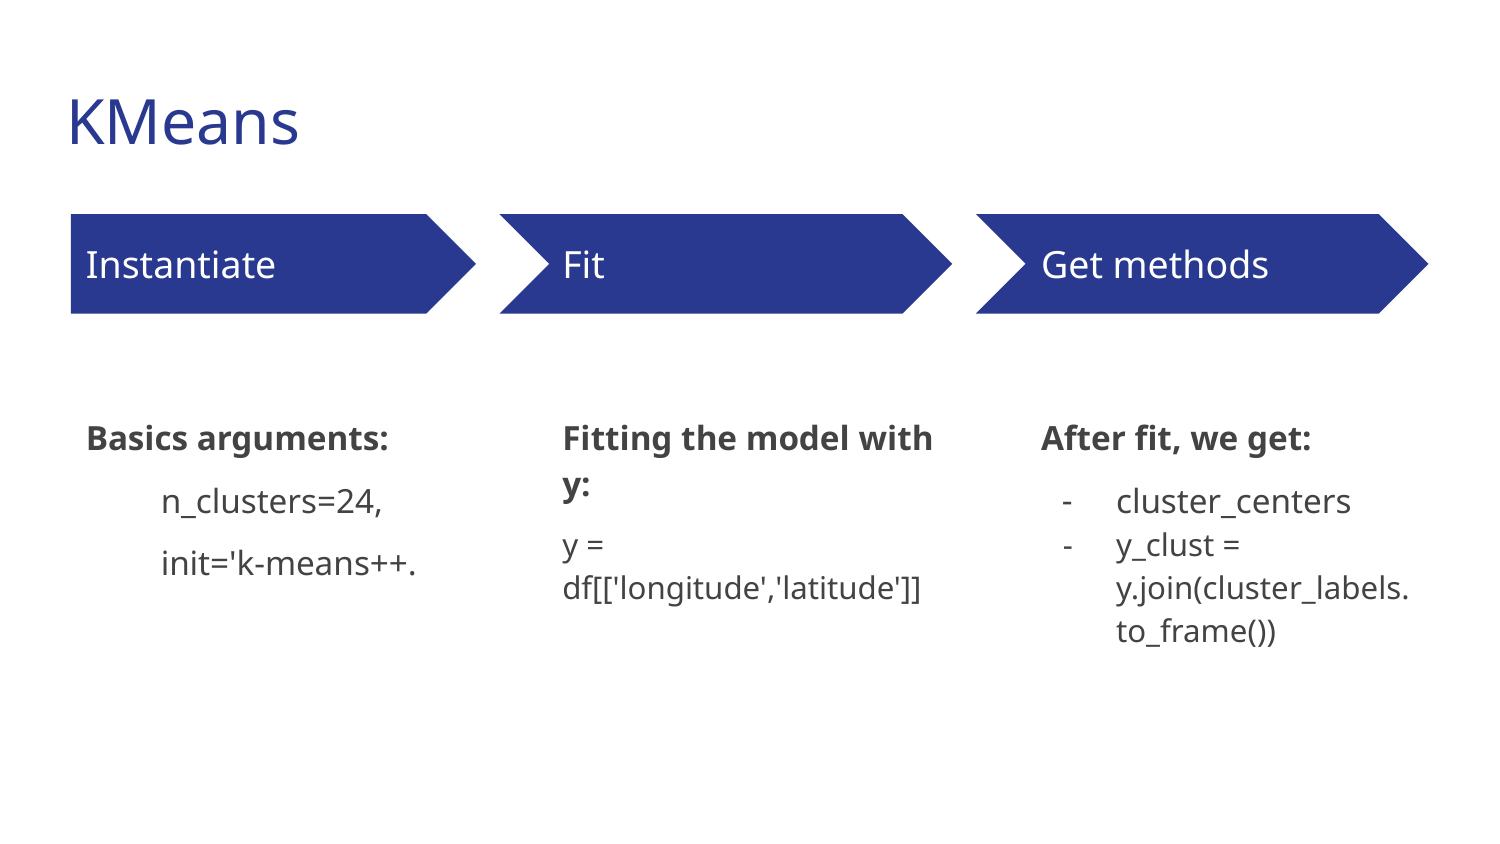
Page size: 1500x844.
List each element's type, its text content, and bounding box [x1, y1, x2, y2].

list Get methods [1025, 238, 1397, 290]
list Basics arguments: n_clusters=24, init='k-means++. [70, 339, 477, 775]
text_box [975, 214, 1429, 314]
list After fit, we get: cluster_centers y_clust = y.join(cluster_labels.to_frame()) [1025, 339, 1432, 775]
list Fit [547, 238, 918, 290]
text_box [70, 214, 476, 314]
text_box [499, 214, 953, 314]
list Instantiate [70, 238, 442, 290]
list Fitting the model with y: y = df[['longitude','latitude']] [547, 339, 953, 775]
title KMeans [51, 67, 1449, 167]
